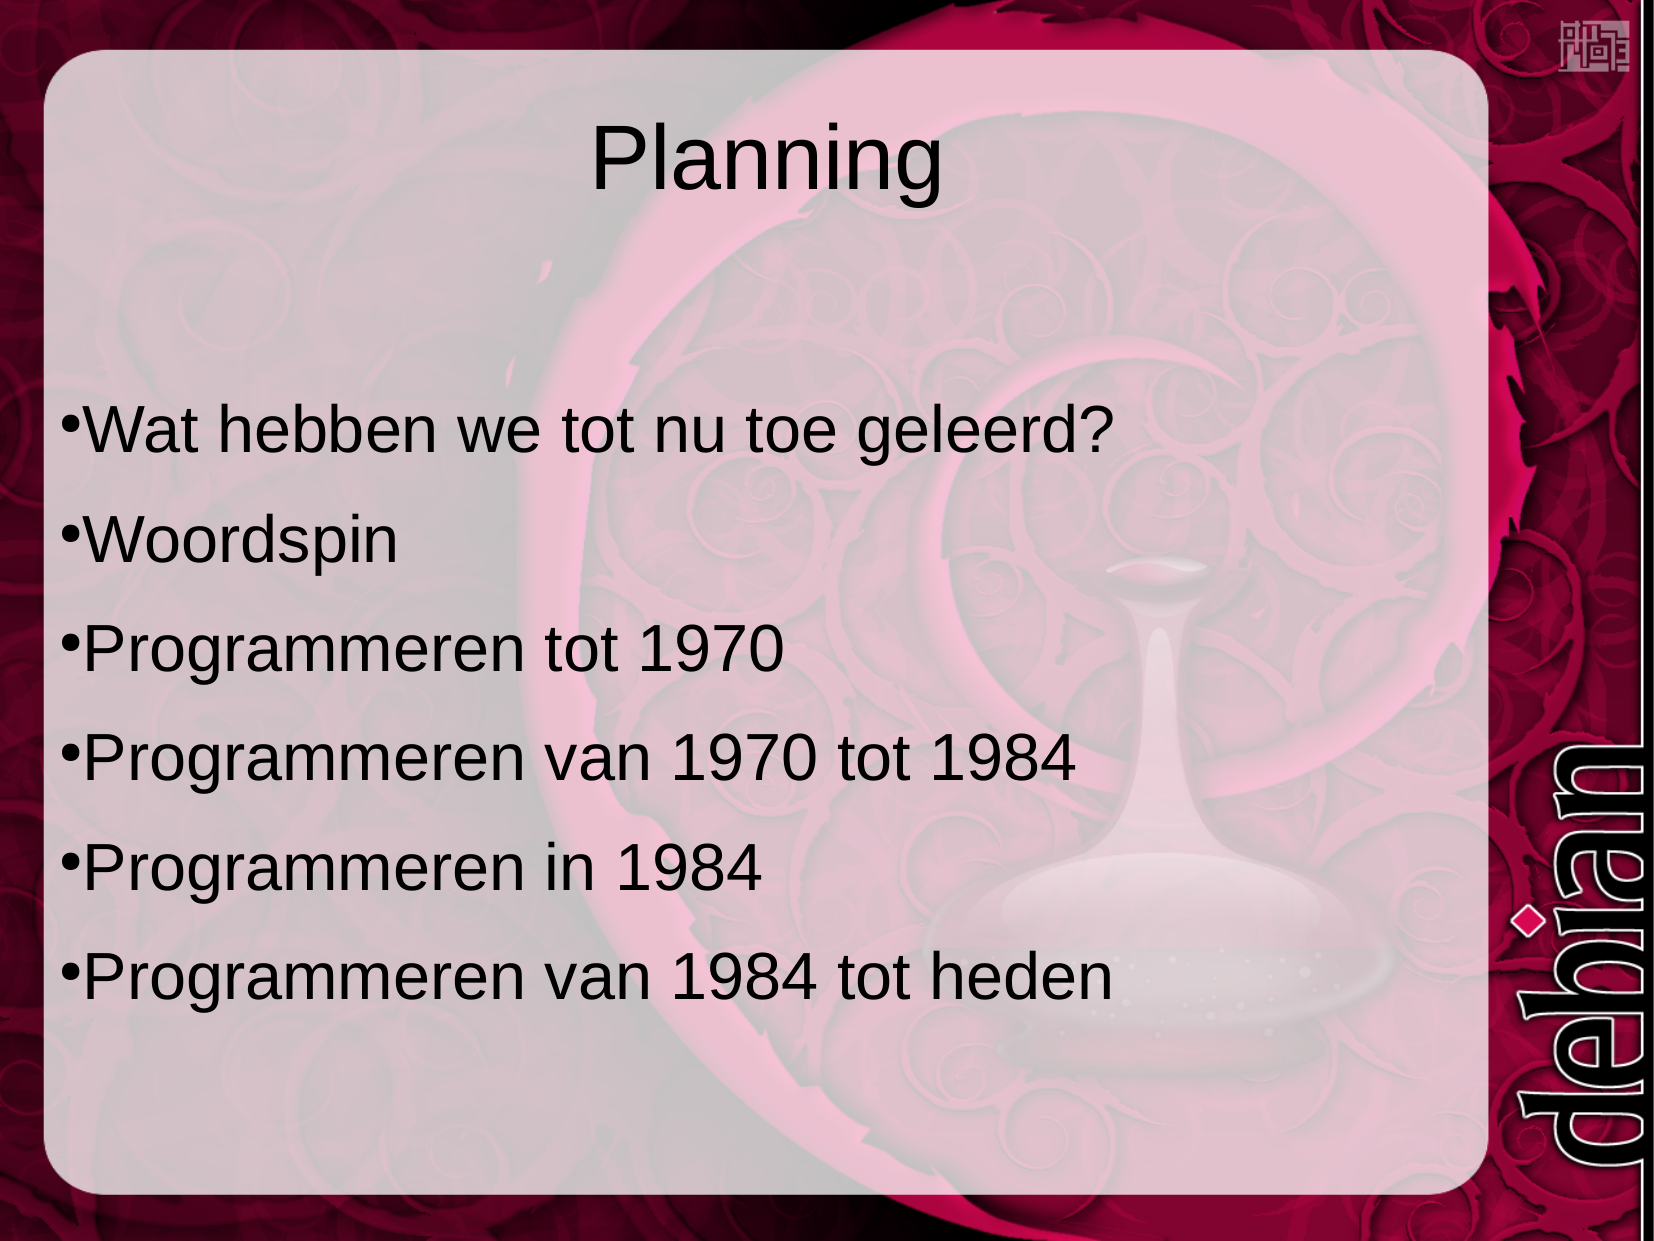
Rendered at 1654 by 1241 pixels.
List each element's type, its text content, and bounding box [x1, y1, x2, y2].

subtitle Wat hebben we tot nu toe geleerd? Woordspin Programmeren tot 1970 Programmeren van 1970 tot 1984 Programmeren in 1984 Programmeren van 1984 tot heden [59, 290, 1477, 1109]
title Planning [59, 49, 1477, 257]
picture [0, 0, 1654, 1241]
